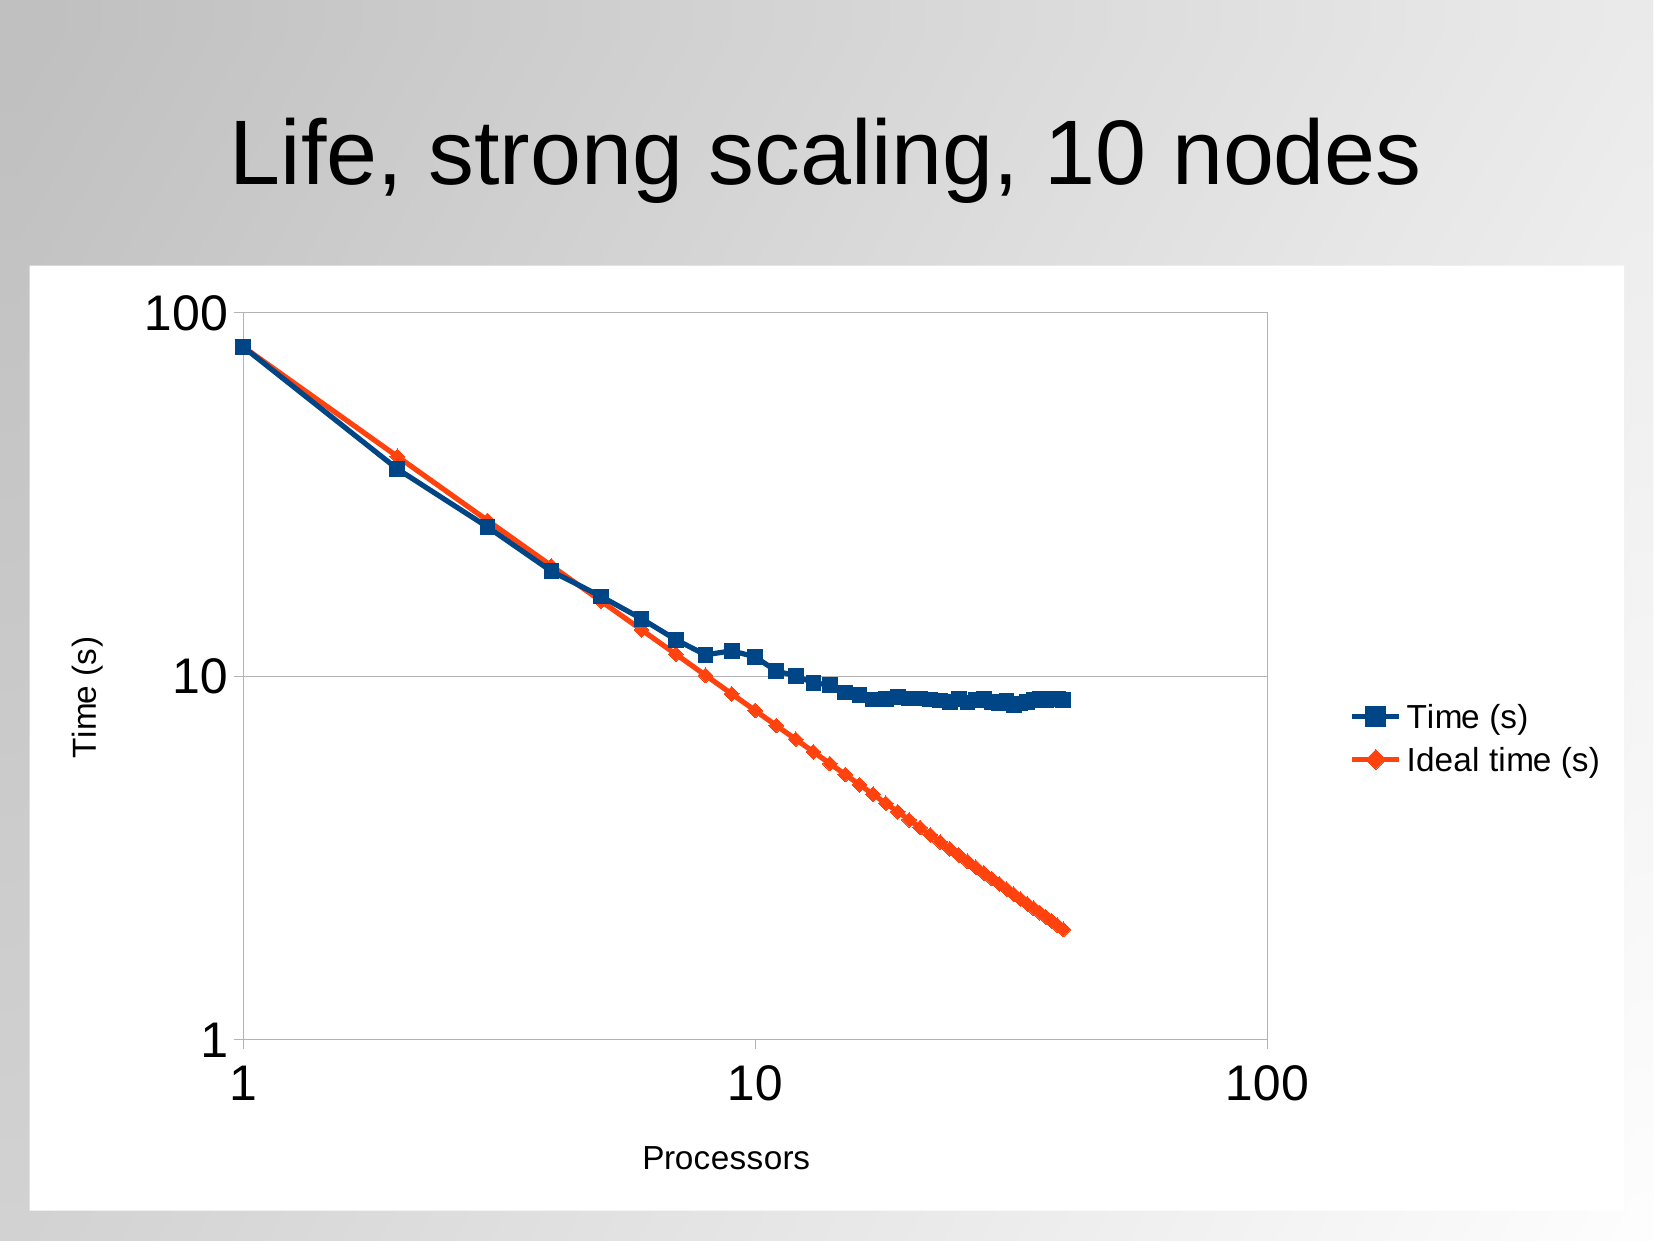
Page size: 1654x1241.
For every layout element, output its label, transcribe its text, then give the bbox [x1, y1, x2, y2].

picture [0, 0, 1654, 1241]
chart [29, 265, 1625, 1211]
title Life, strong scaling, 10 nodes [82, 56, 1571, 250]
